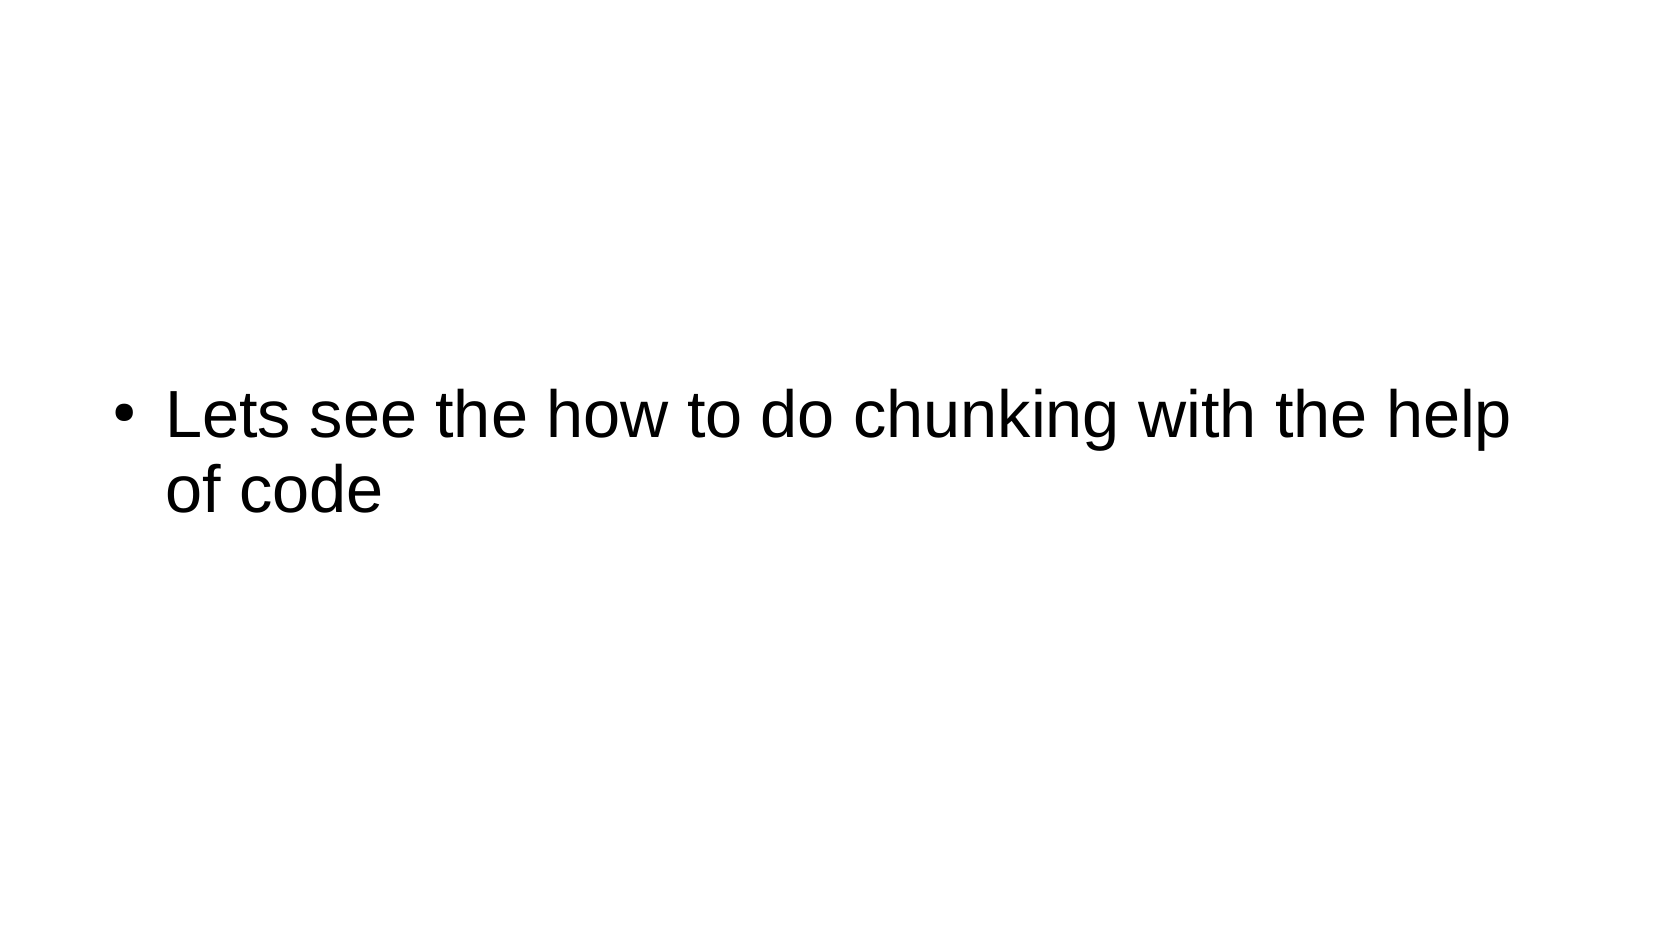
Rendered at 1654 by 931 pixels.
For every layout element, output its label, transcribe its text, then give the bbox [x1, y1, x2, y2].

list Lets see the how to do chunking with the help of code [94, 376, 1583, 931]
